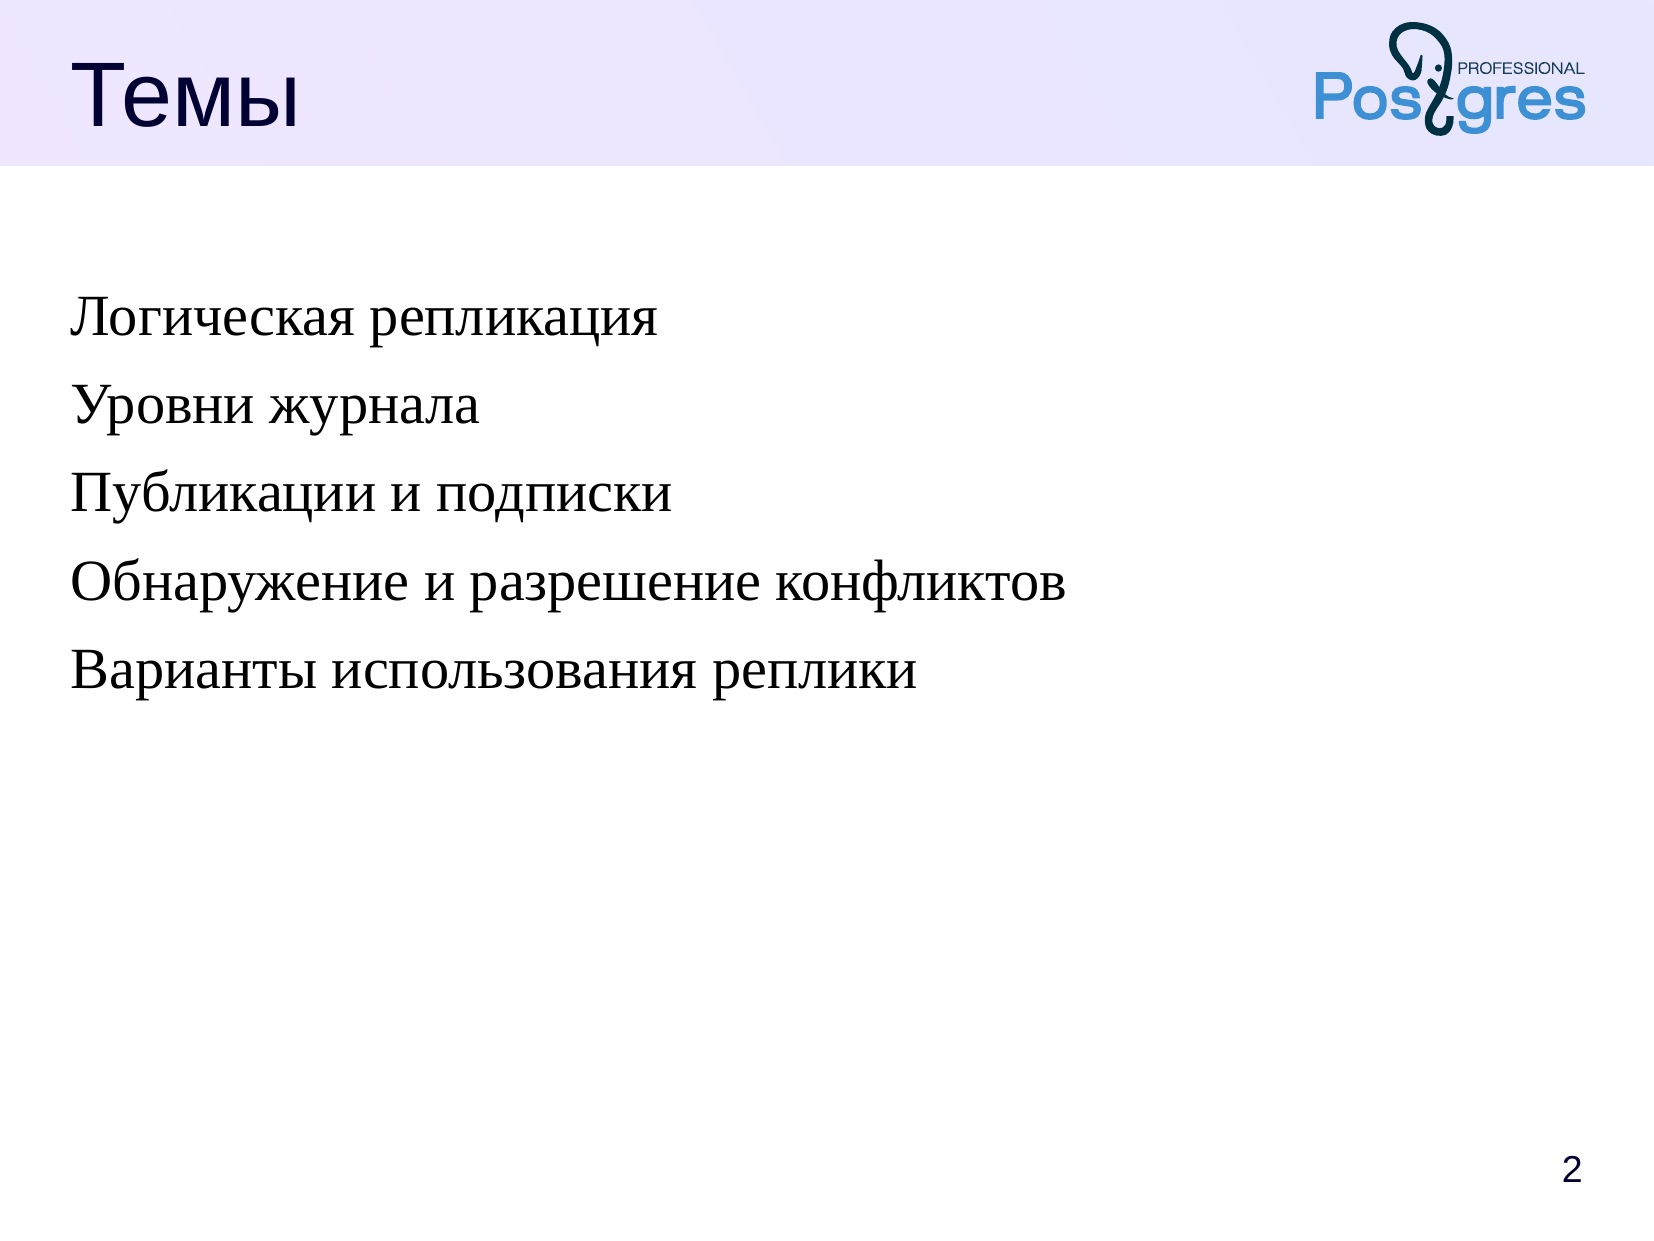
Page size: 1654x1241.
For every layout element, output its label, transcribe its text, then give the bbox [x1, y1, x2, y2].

list Логическая репликация Уровни журнала Публикации и подписки Обнаружение и разрешение конфликтов Варианты использования реплики [70, 283, 1583, 1141]
title Темы [70, 43, 1241, 147]
